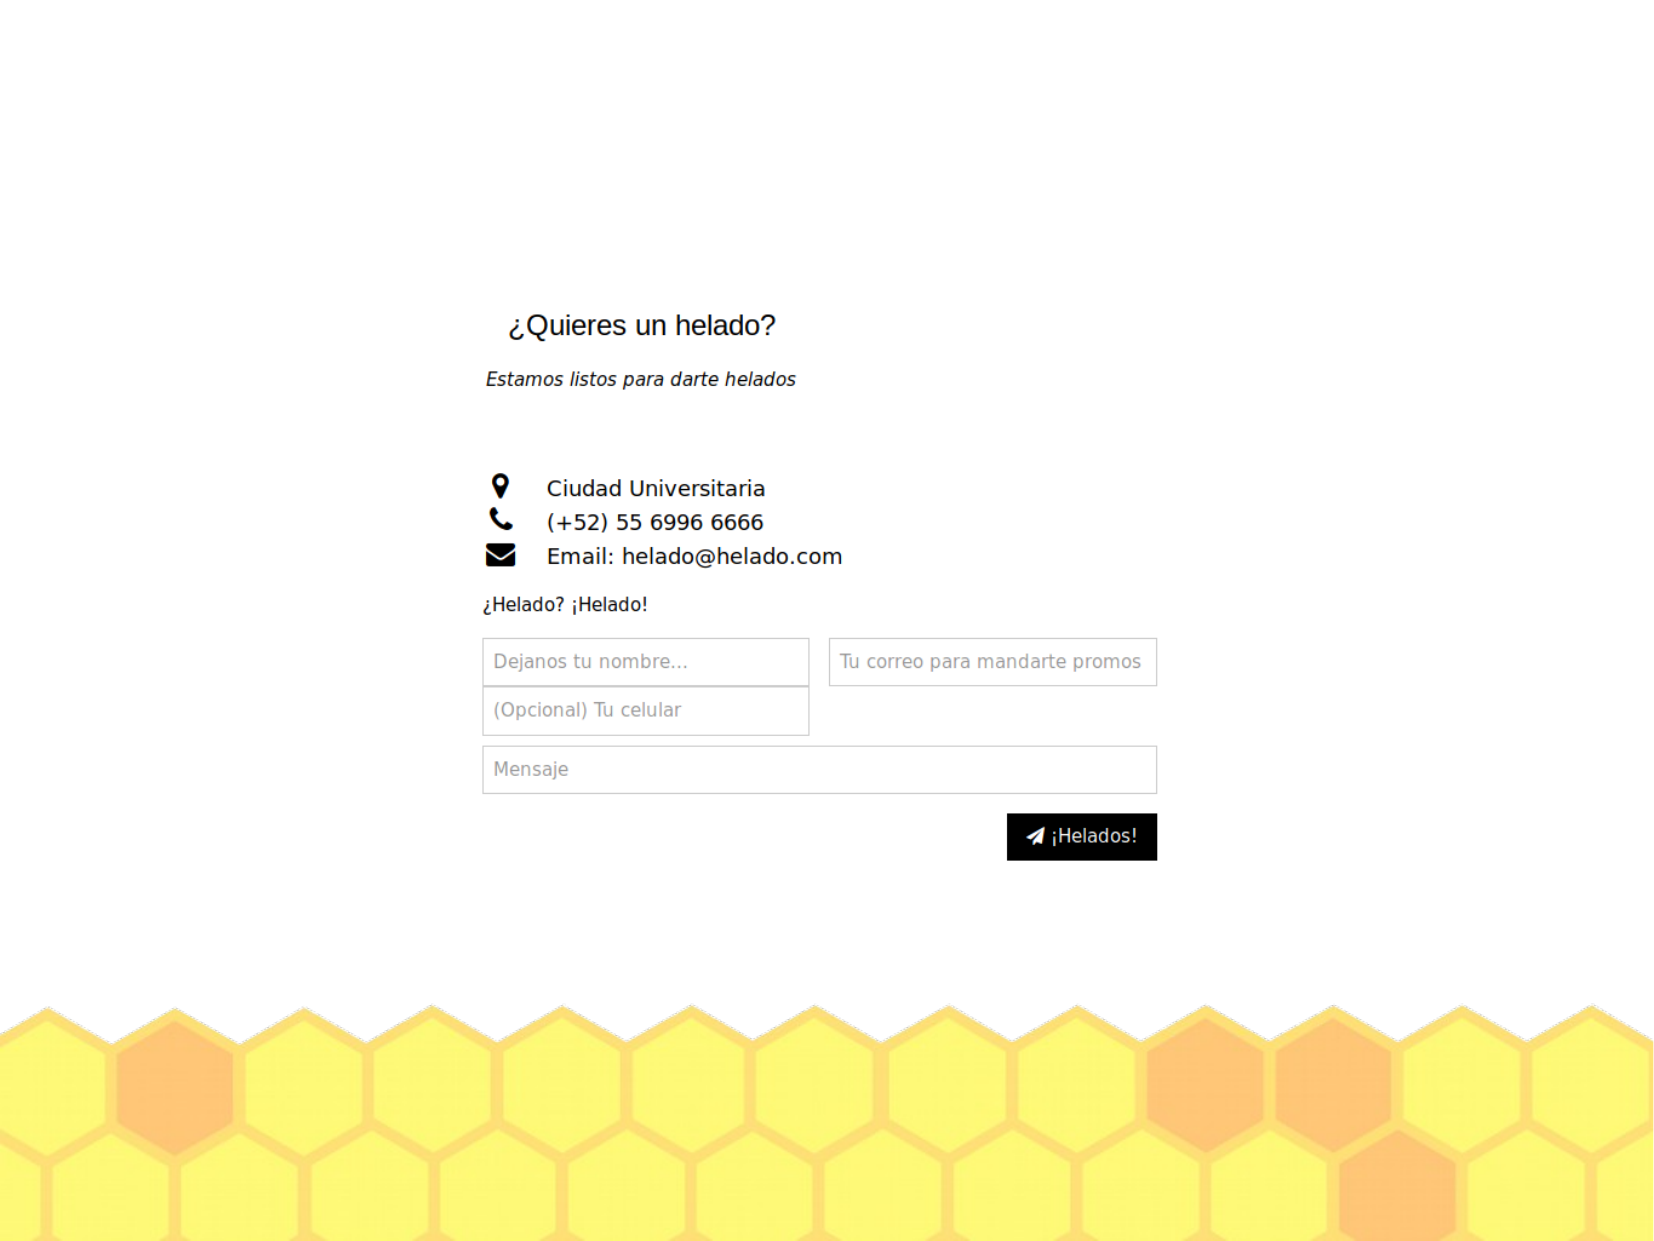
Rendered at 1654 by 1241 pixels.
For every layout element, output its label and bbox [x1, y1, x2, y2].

picture [0, 1001, 1654, 1241]
picture [460, 295, 1182, 886]
